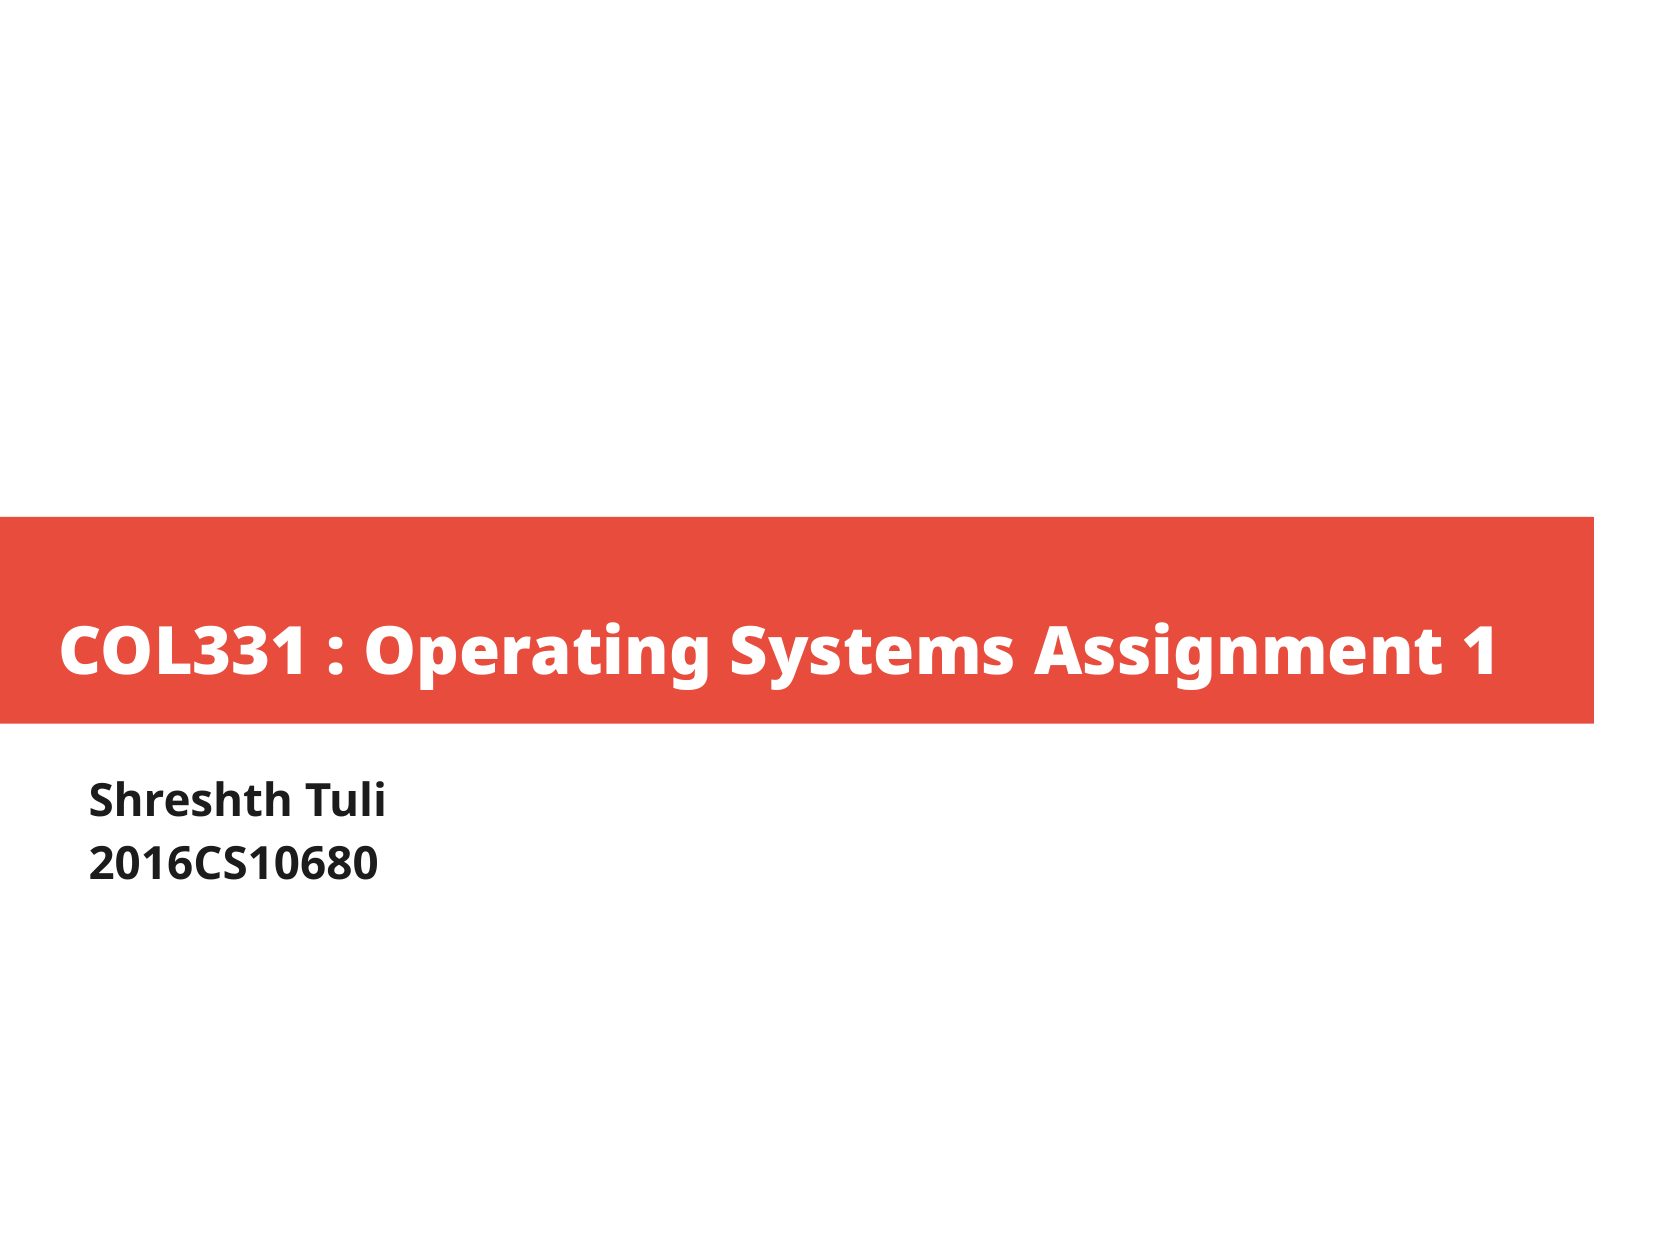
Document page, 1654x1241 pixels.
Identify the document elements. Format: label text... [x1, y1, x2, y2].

title COL331 : Operating Systems Assignment 1 [58, 546, 1594, 695]
subtitle Shreshth Tuli 2016CS10680 [88, 767, 1594, 1182]
